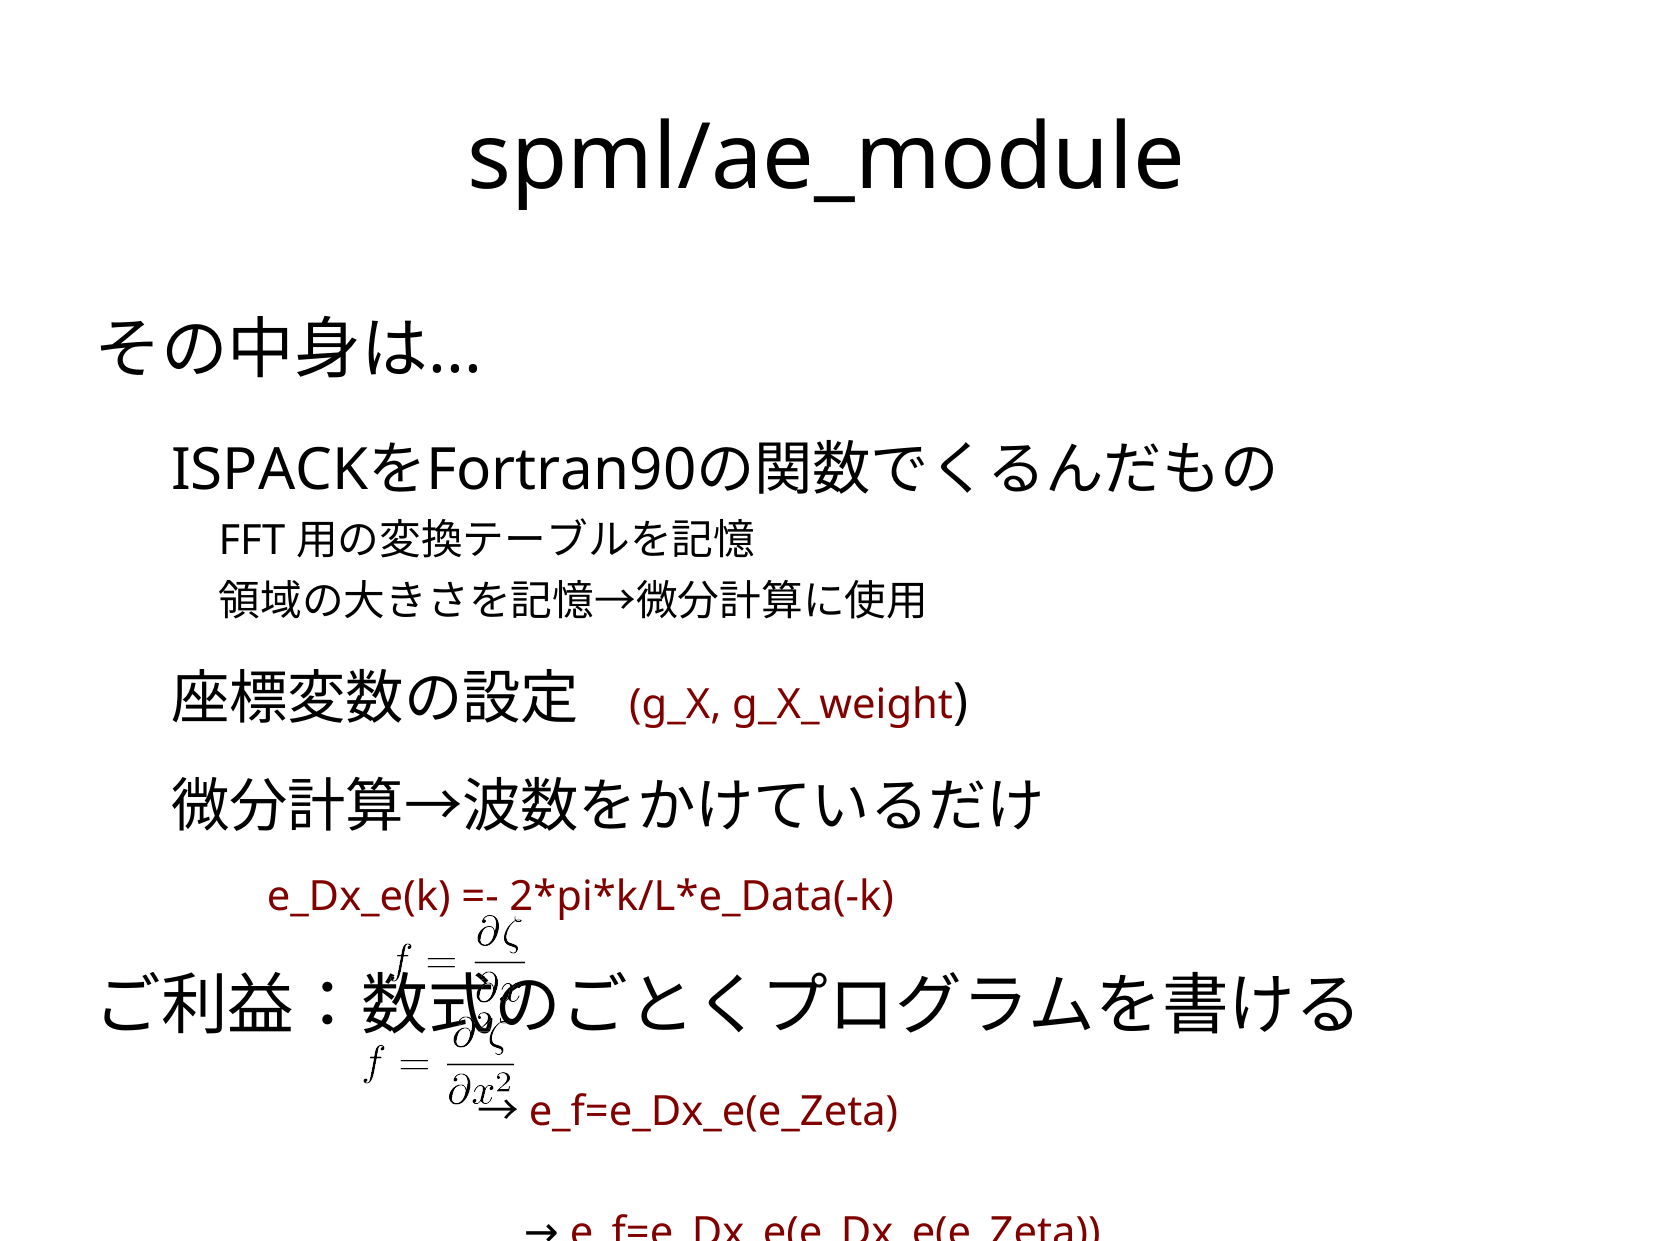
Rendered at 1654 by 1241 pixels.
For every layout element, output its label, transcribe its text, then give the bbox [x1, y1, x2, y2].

picture [381, 912, 532, 1004]
list その中身は... ISPACKをFortran90の関数でくるんだもの FFT 用の変換テーブルを記憶 領域の大きさを記憶→微分計算に使用 座標変数の設定 (g_X, g_X_weight) 微分計算→波数をかけているだけ e_Dx_e(k) =- 2*pi*k/L*e_Data(-k) ご利益：数式のごとくプログラムを書ける → e_f=e_Dx_e(e_Zeta) → e_f=e_Dx_e(e_Dx_e(e_Zeta)) [76, 295, 1565, 1099]
picture [354, 1009, 517, 1106]
title spml/ae_module [82, 56, 1571, 250]
